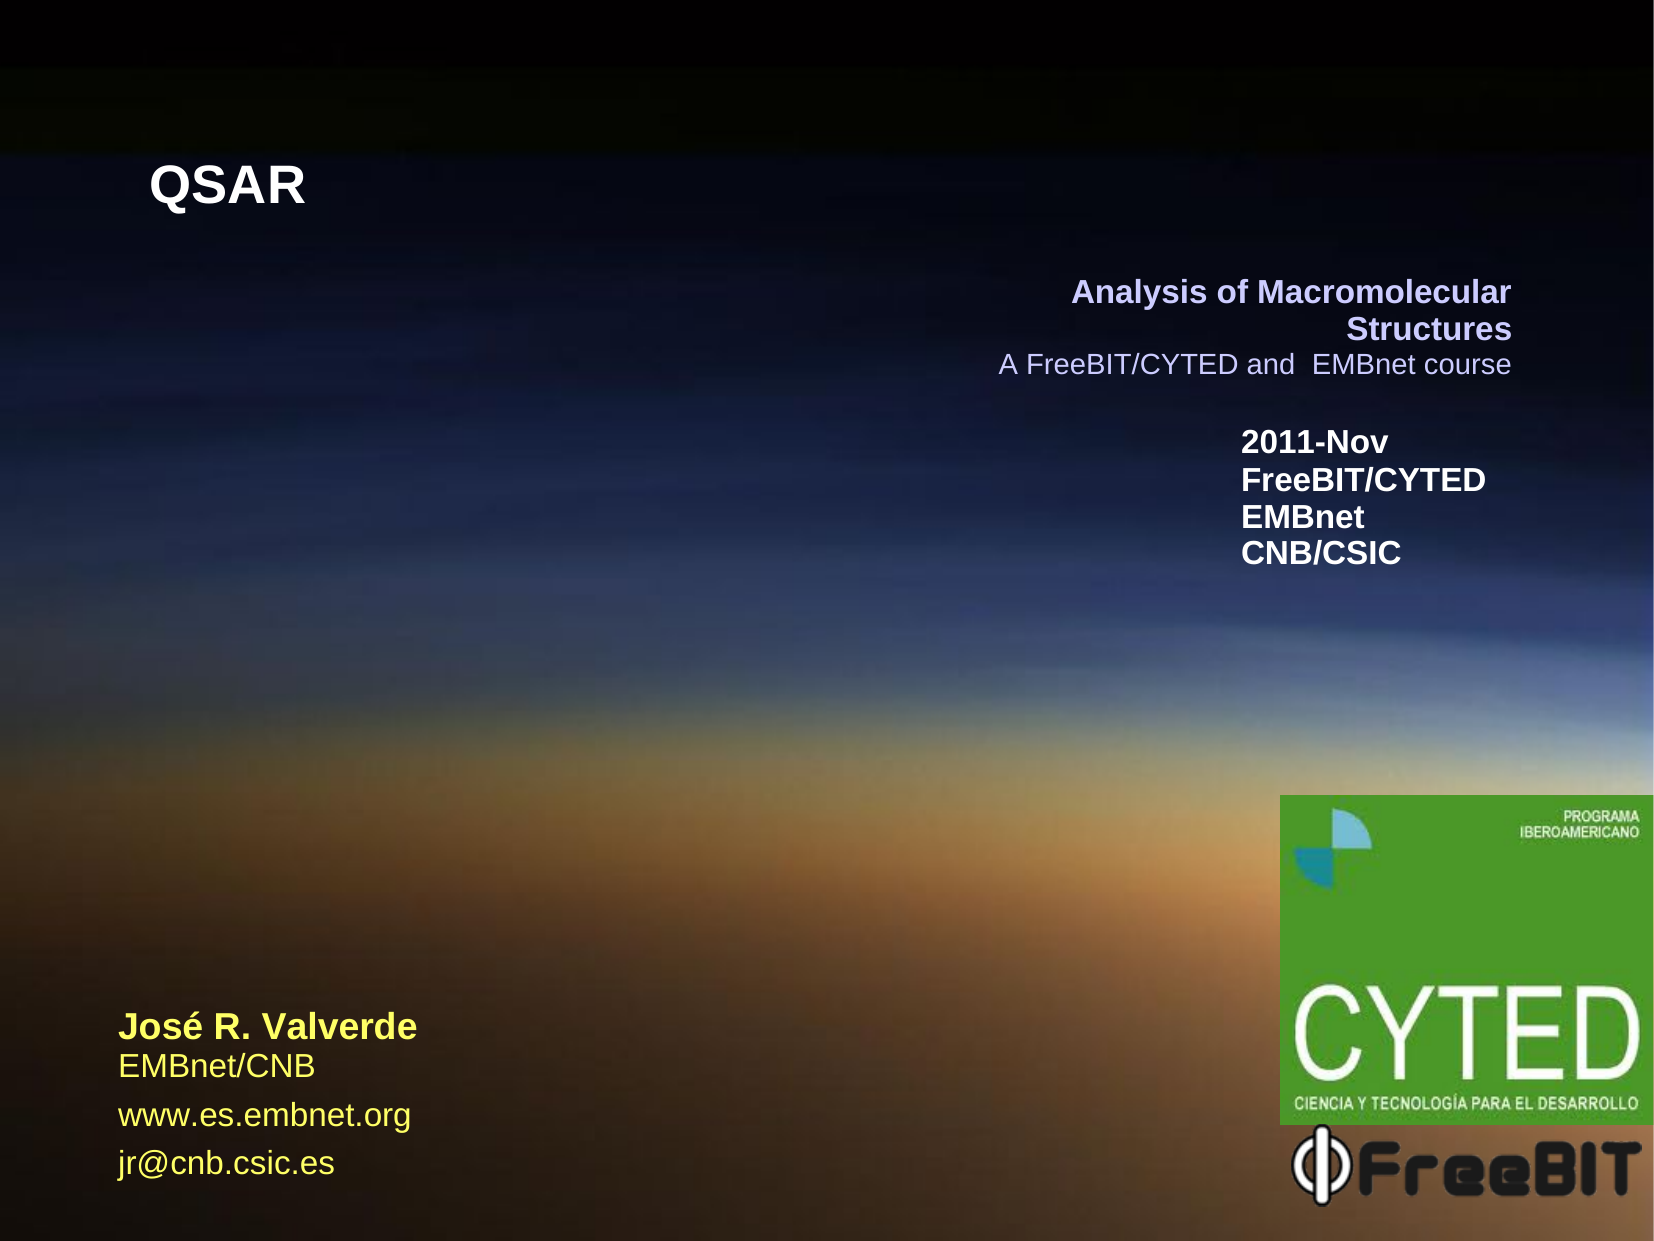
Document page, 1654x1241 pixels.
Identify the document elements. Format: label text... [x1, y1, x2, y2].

title QSAR [149, 118, 945, 252]
picture [0, 0, 1654, 1241]
